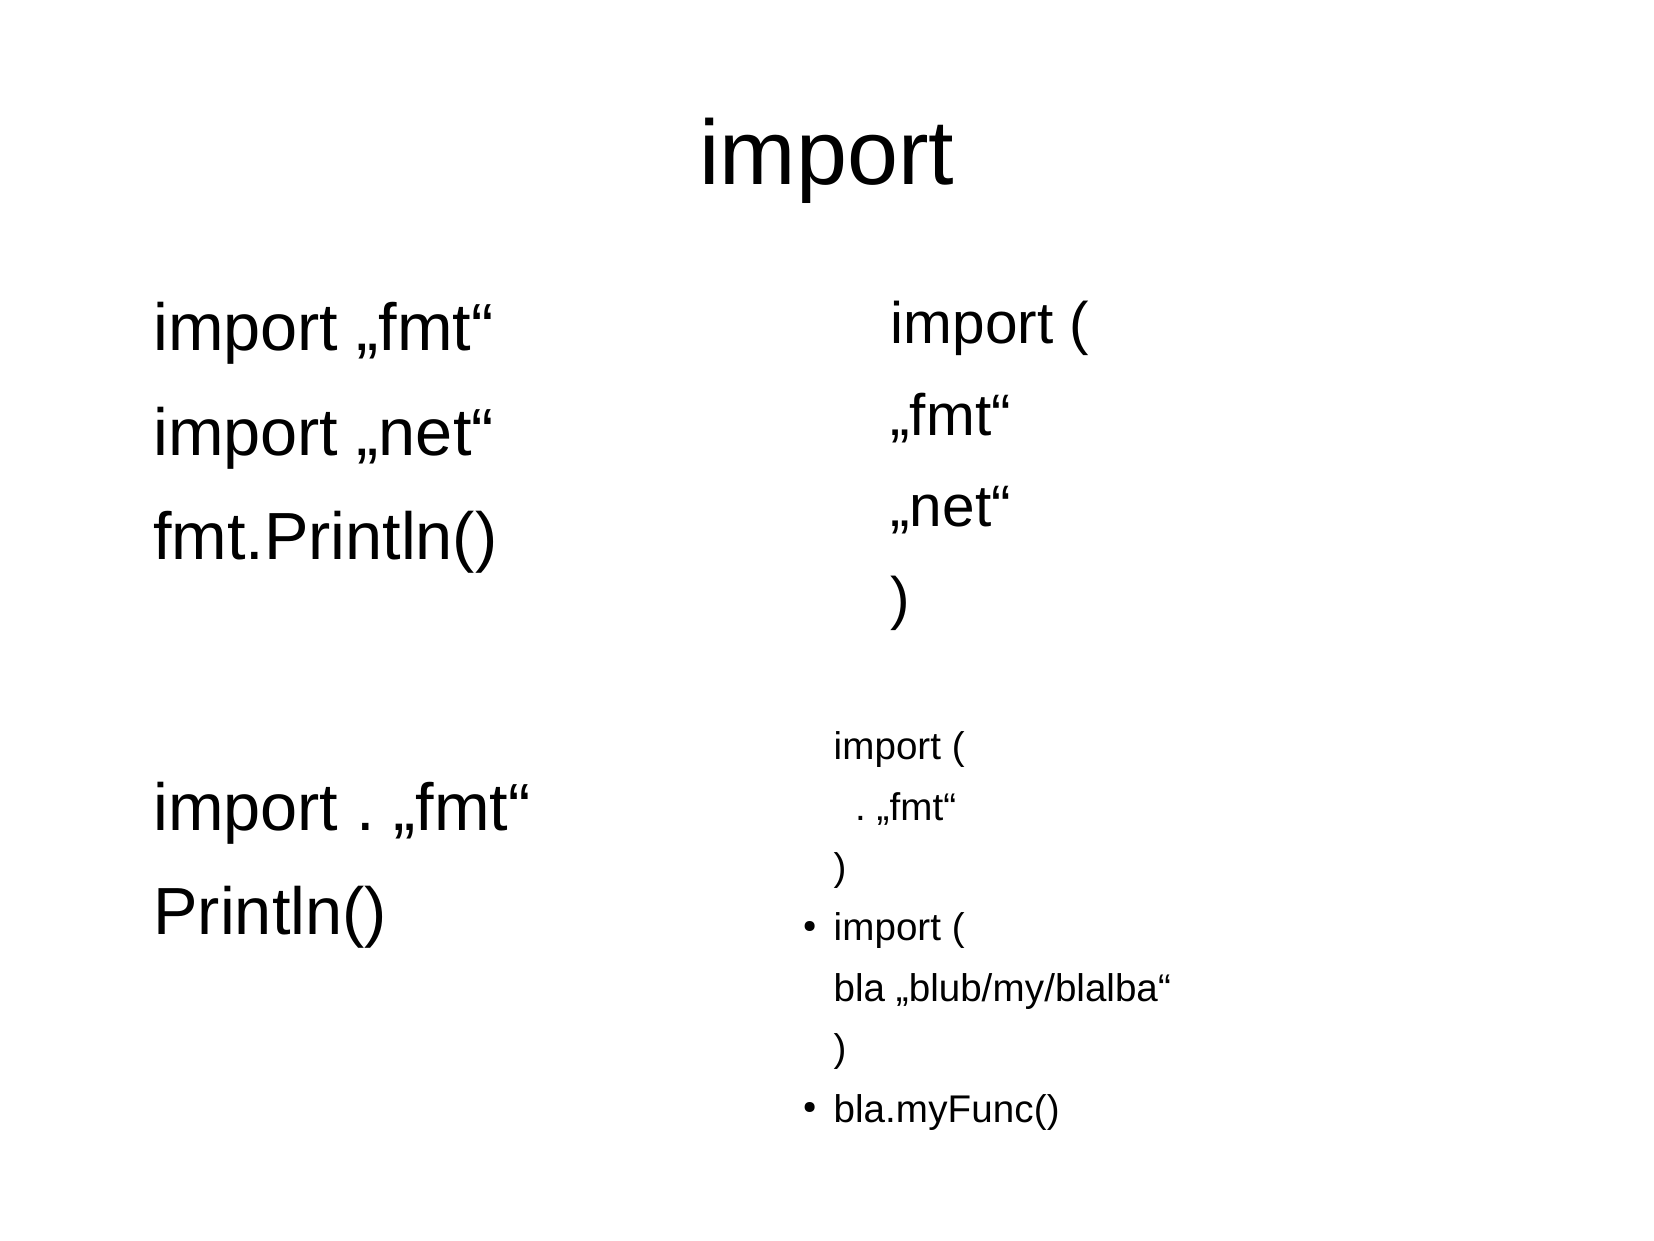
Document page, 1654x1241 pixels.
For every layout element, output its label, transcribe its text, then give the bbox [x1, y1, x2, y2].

list import „fmt“ import „net“ fmt.Println() [82, 290, 793, 634]
list import ( . „fmt“ ) import ( bla „blub/my/blalba“ ) bla.myFunc() [792, 724, 1503, 1134]
list import ( „fmt“ „net“ ) [828, 290, 1539, 634]
title import [82, 49, 1571, 257]
list import . „fmt“ Println() [82, 665, 793, 1009]
